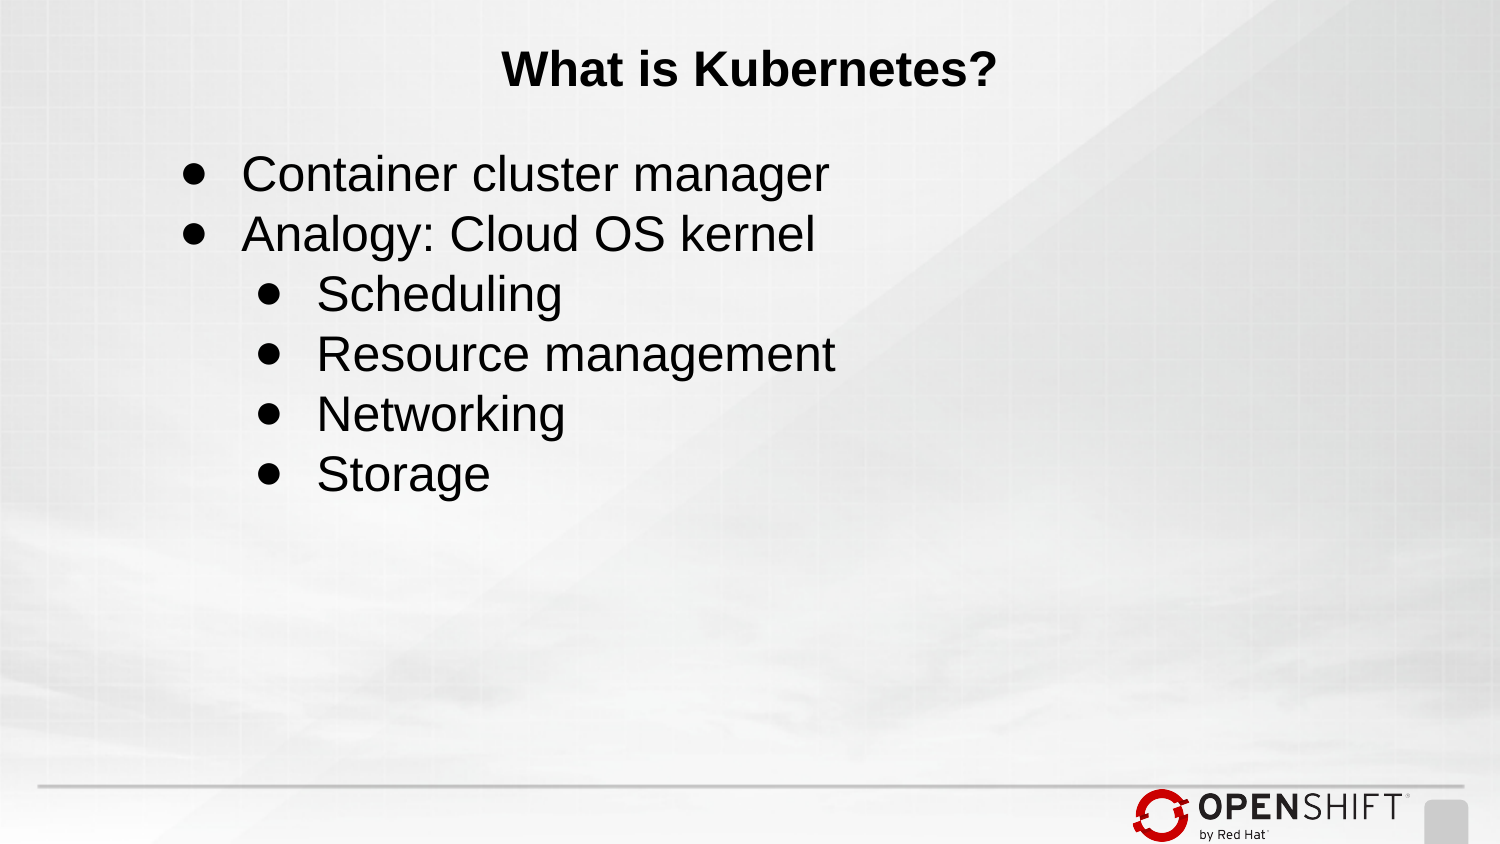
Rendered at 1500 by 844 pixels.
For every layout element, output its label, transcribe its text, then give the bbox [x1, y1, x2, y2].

title What is Kubernetes? [248, 7, 1252, 127]
text_box Container cluster manager Analogy: Cloud OS kernel Scheduling Resource management Networking Storage [151, 126, 1215, 626]
picture [0, 0, 1500, 844]
